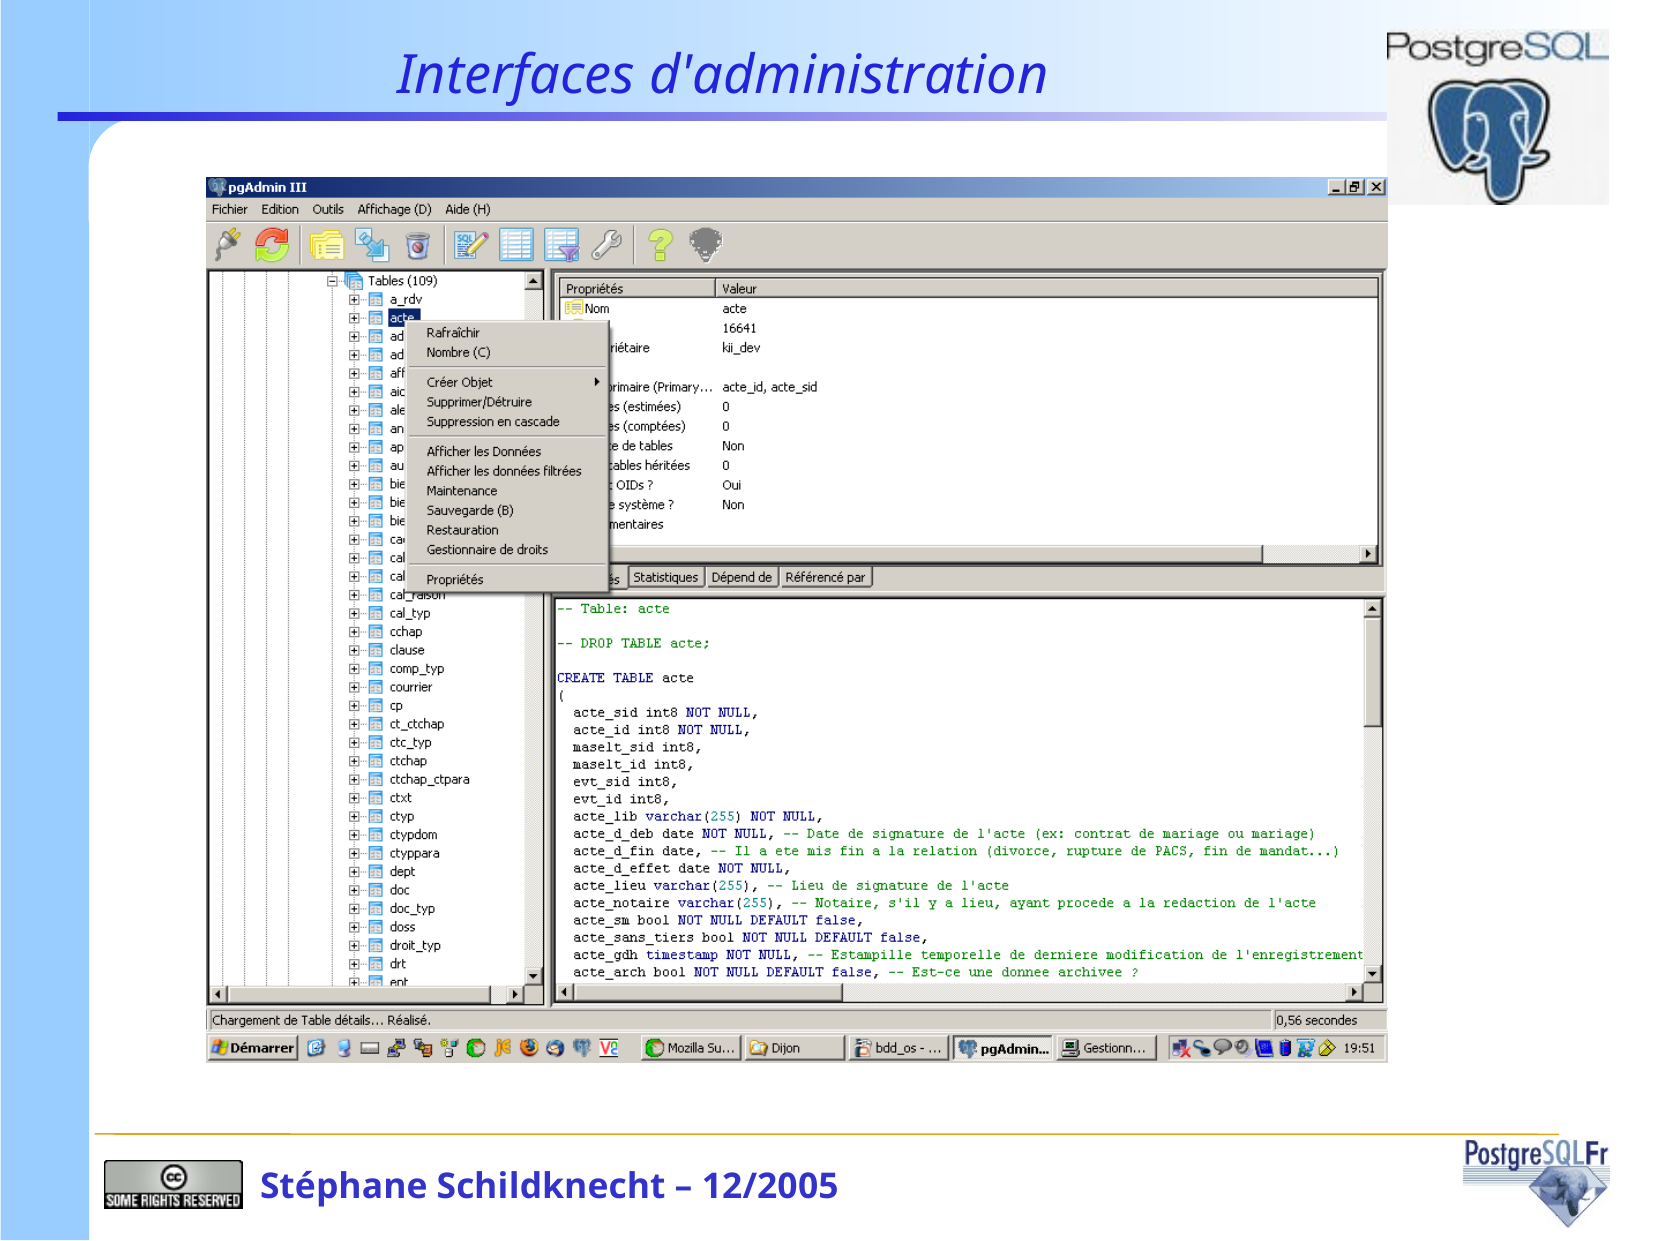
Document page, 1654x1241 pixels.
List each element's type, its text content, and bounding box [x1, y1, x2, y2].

picture [206, 29, 1609, 1063]
picture [1462, 1139, 1610, 1228]
title Interfaces d'administration [59, 0, 1388, 148]
picture [104, 1160, 243, 1209]
